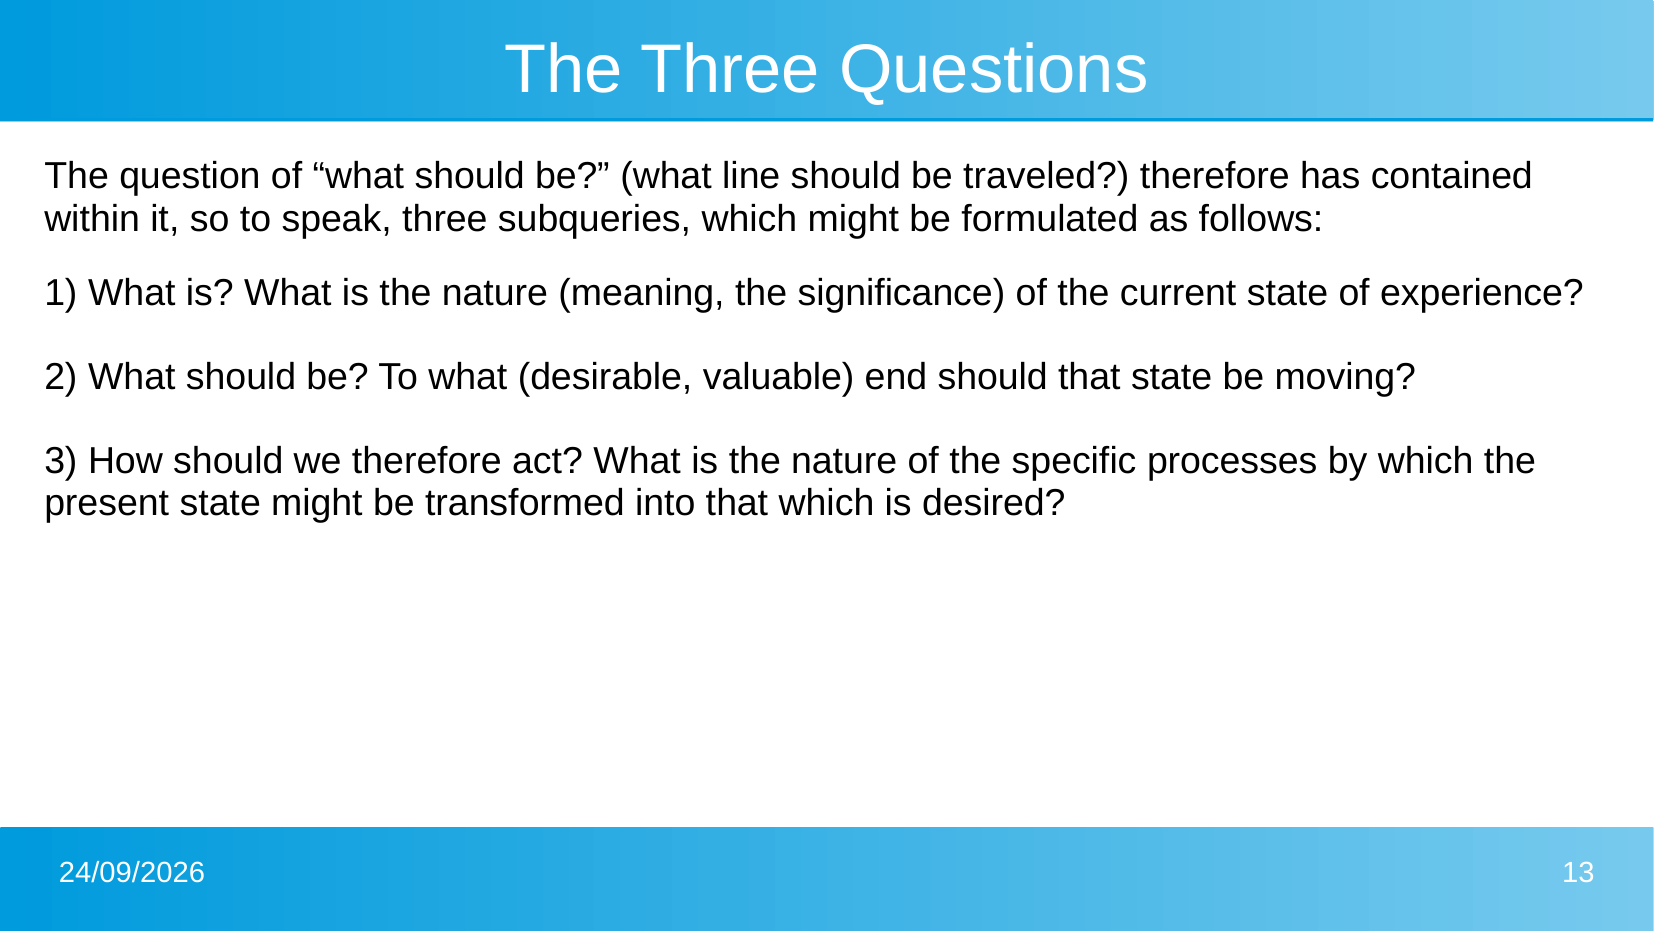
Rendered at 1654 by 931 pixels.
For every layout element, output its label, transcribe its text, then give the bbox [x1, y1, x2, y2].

title The Three Questions [59, 29, 1595, 108]
text_box The question of “what should be?” (what line should be traveled?) therefore has contained within it, so to speak, three subqueries, which might be formulated as follows: 1) What is? What is the nature (meaning, the significance) of the current state of experience? 2) What should be? To what (desirable, valuable) end should that state be moving? 3) How should we therefore act? What is the nature of the specific processes by which the present state might be transformed into that which is desired? [29, 147, 1654, 606]
